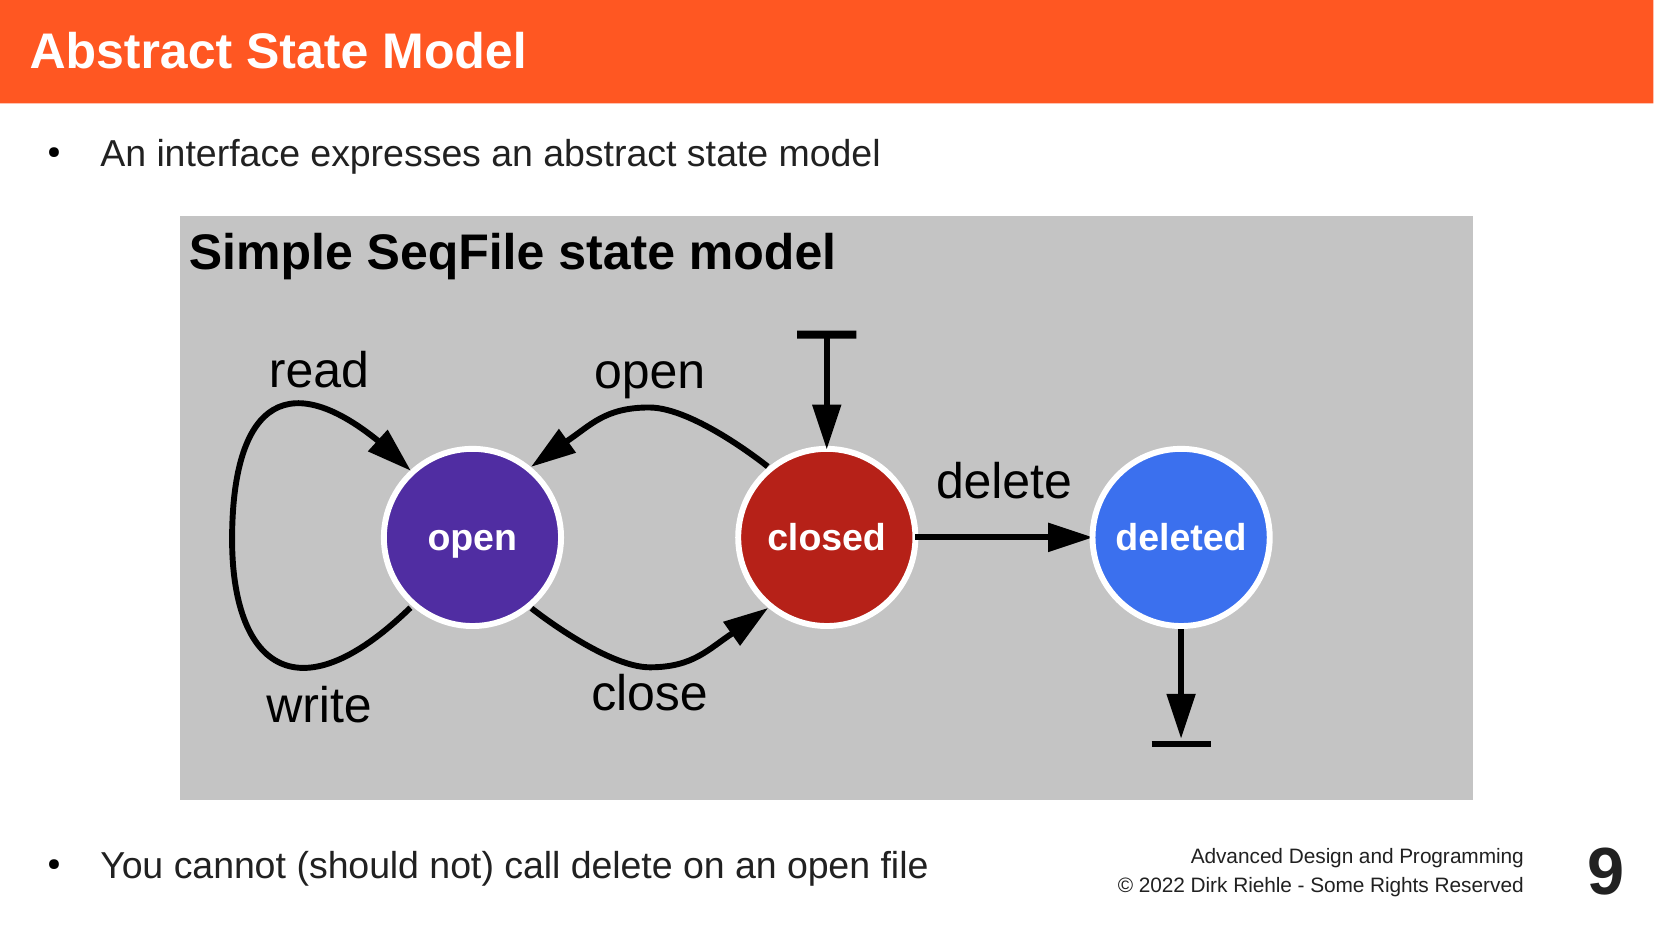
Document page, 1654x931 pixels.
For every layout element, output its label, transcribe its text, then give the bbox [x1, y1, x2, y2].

text_box deleted [1092, 448, 1270, 627]
text_box open [438, 448, 562, 627]
text_box read write [200, 330, 438, 745]
list An interface expresses an abstract state model You cannot (should not) call delete on an open file [29, 132, 1625, 813]
title Abstract State Model [0, 0, 1654, 104]
text_box closed [738, 448, 916, 627]
text_box open [531, 230, 768, 467]
text_box Simple SeqFile state model [177, 212, 1477, 804]
